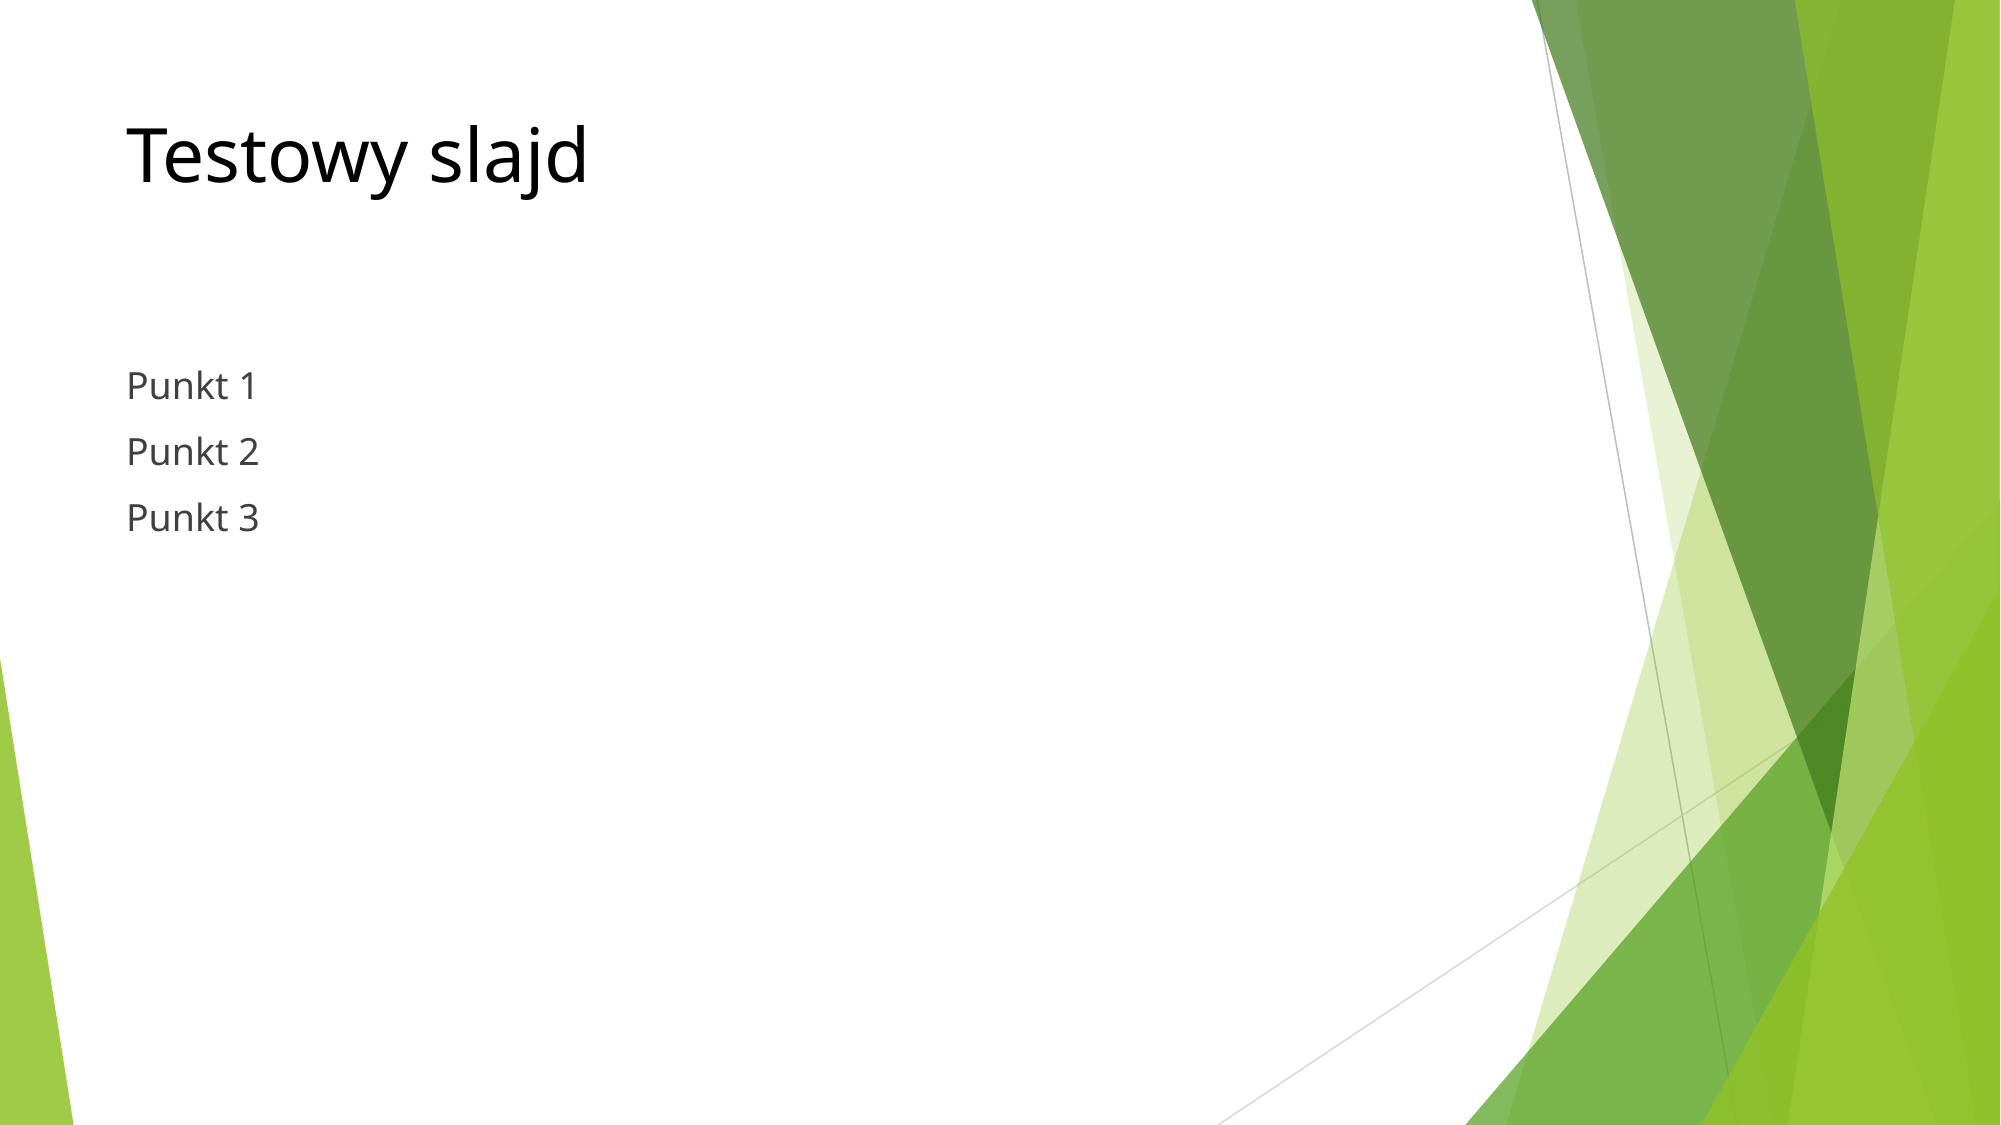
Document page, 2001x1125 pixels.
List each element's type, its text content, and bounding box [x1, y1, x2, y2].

list Punkt 1 Punkt 2 Punkt 3 [111, 354, 1522, 992]
title Testowy slajd [111, 99, 1522, 317]
